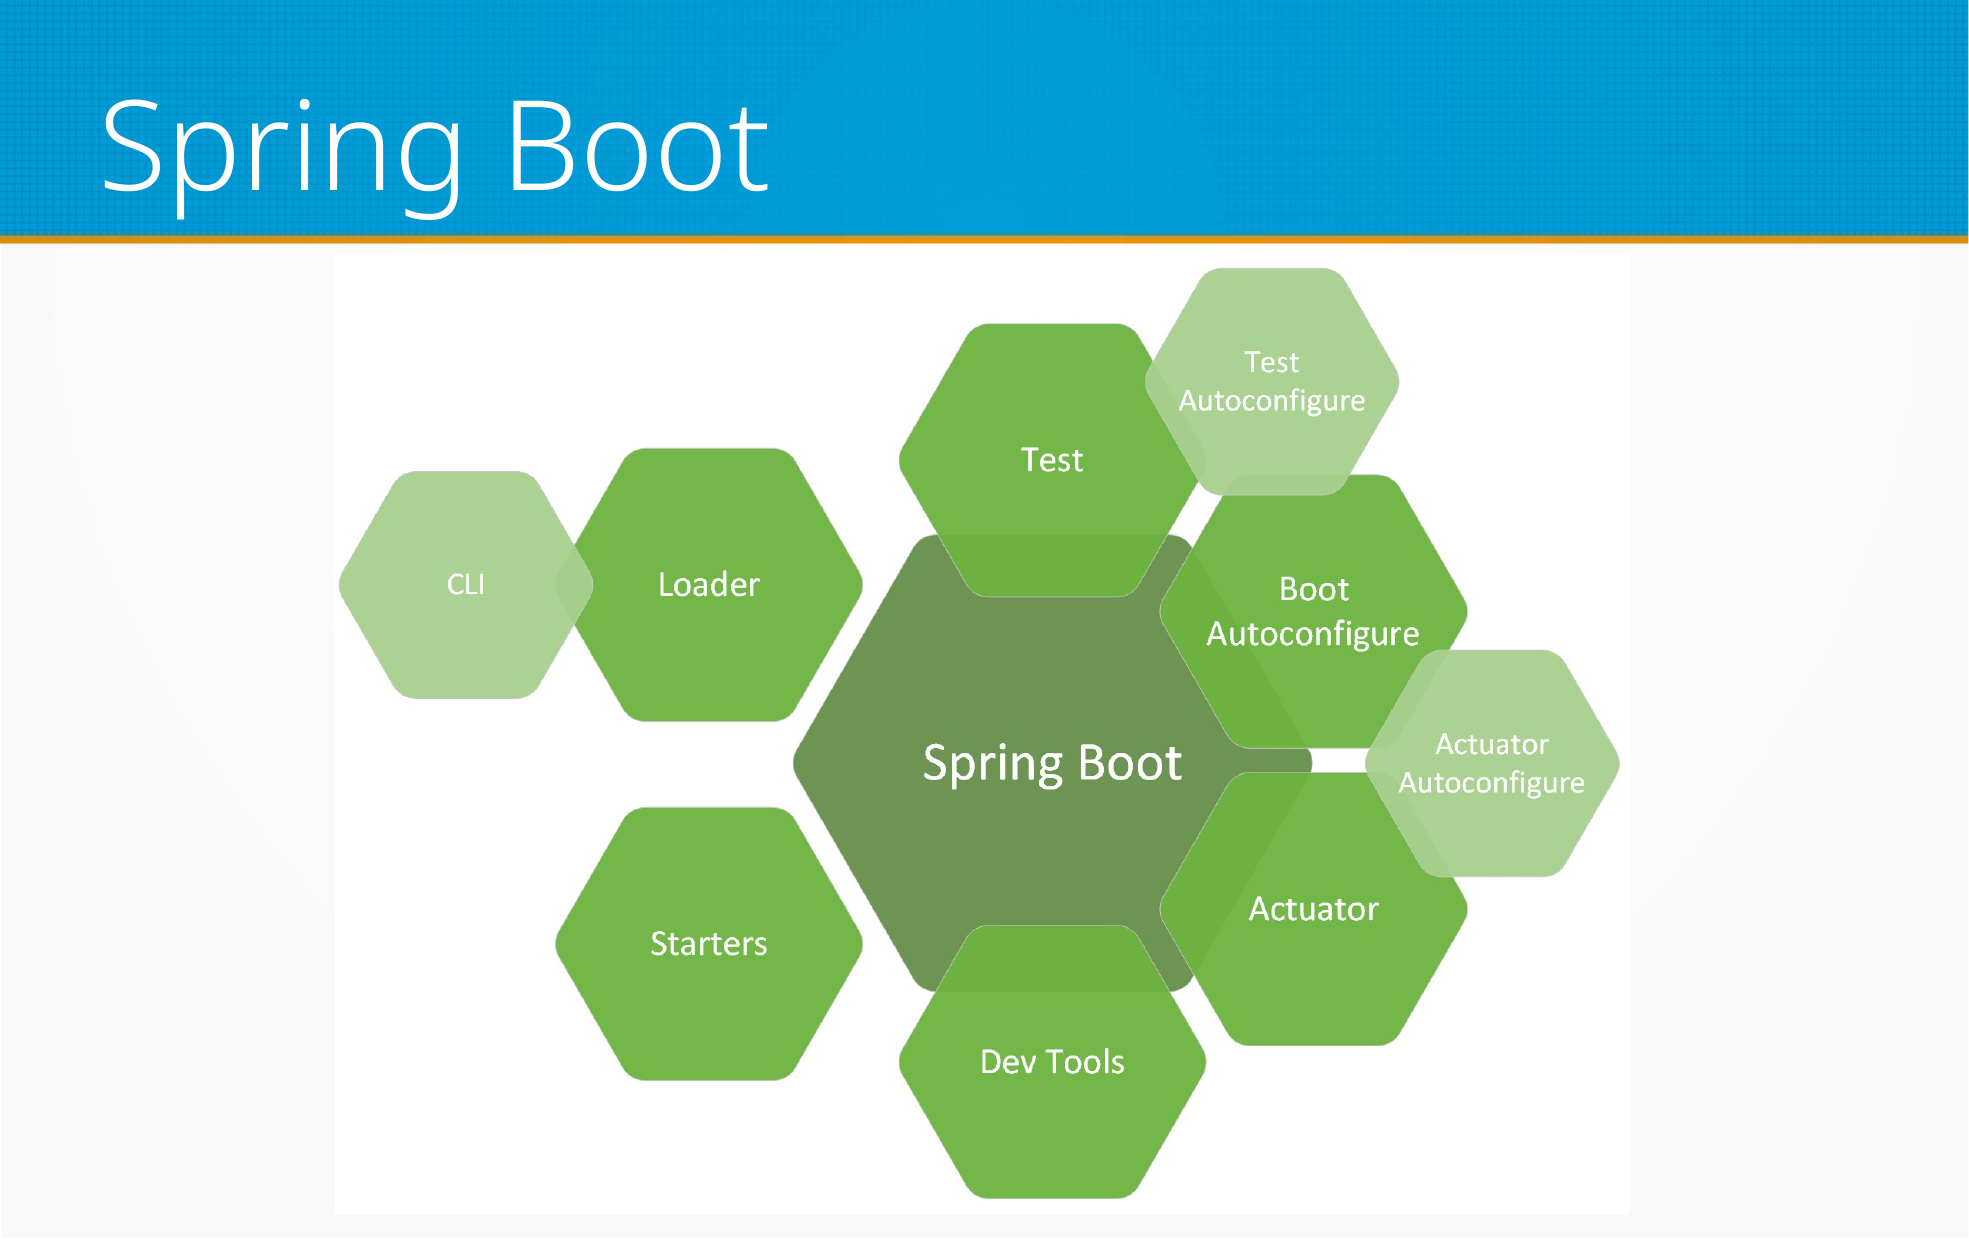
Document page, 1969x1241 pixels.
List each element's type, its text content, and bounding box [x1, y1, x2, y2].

title Spring Boot [98, 19, 1870, 227]
picture [0, 233, 1969, 1241]
